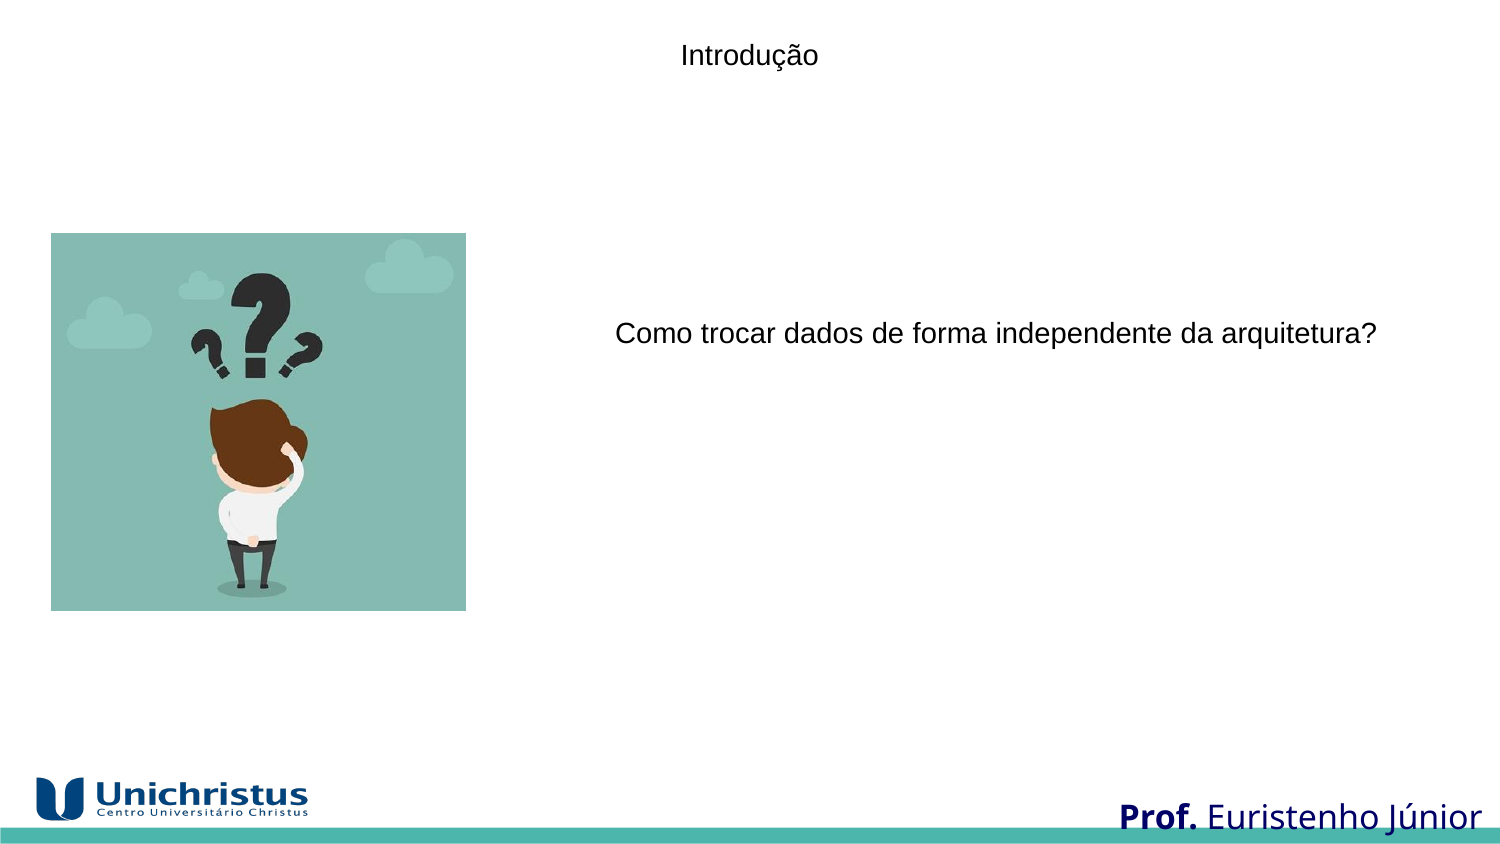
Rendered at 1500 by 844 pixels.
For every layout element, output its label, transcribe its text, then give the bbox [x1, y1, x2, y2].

list Como trocar dados de forma independente da arquitetura? [544, 152, 1449, 750]
picture [51, 233, 466, 611]
title Introdução [51, 20, 1449, 137]
picture [32, 775, 312, 822]
